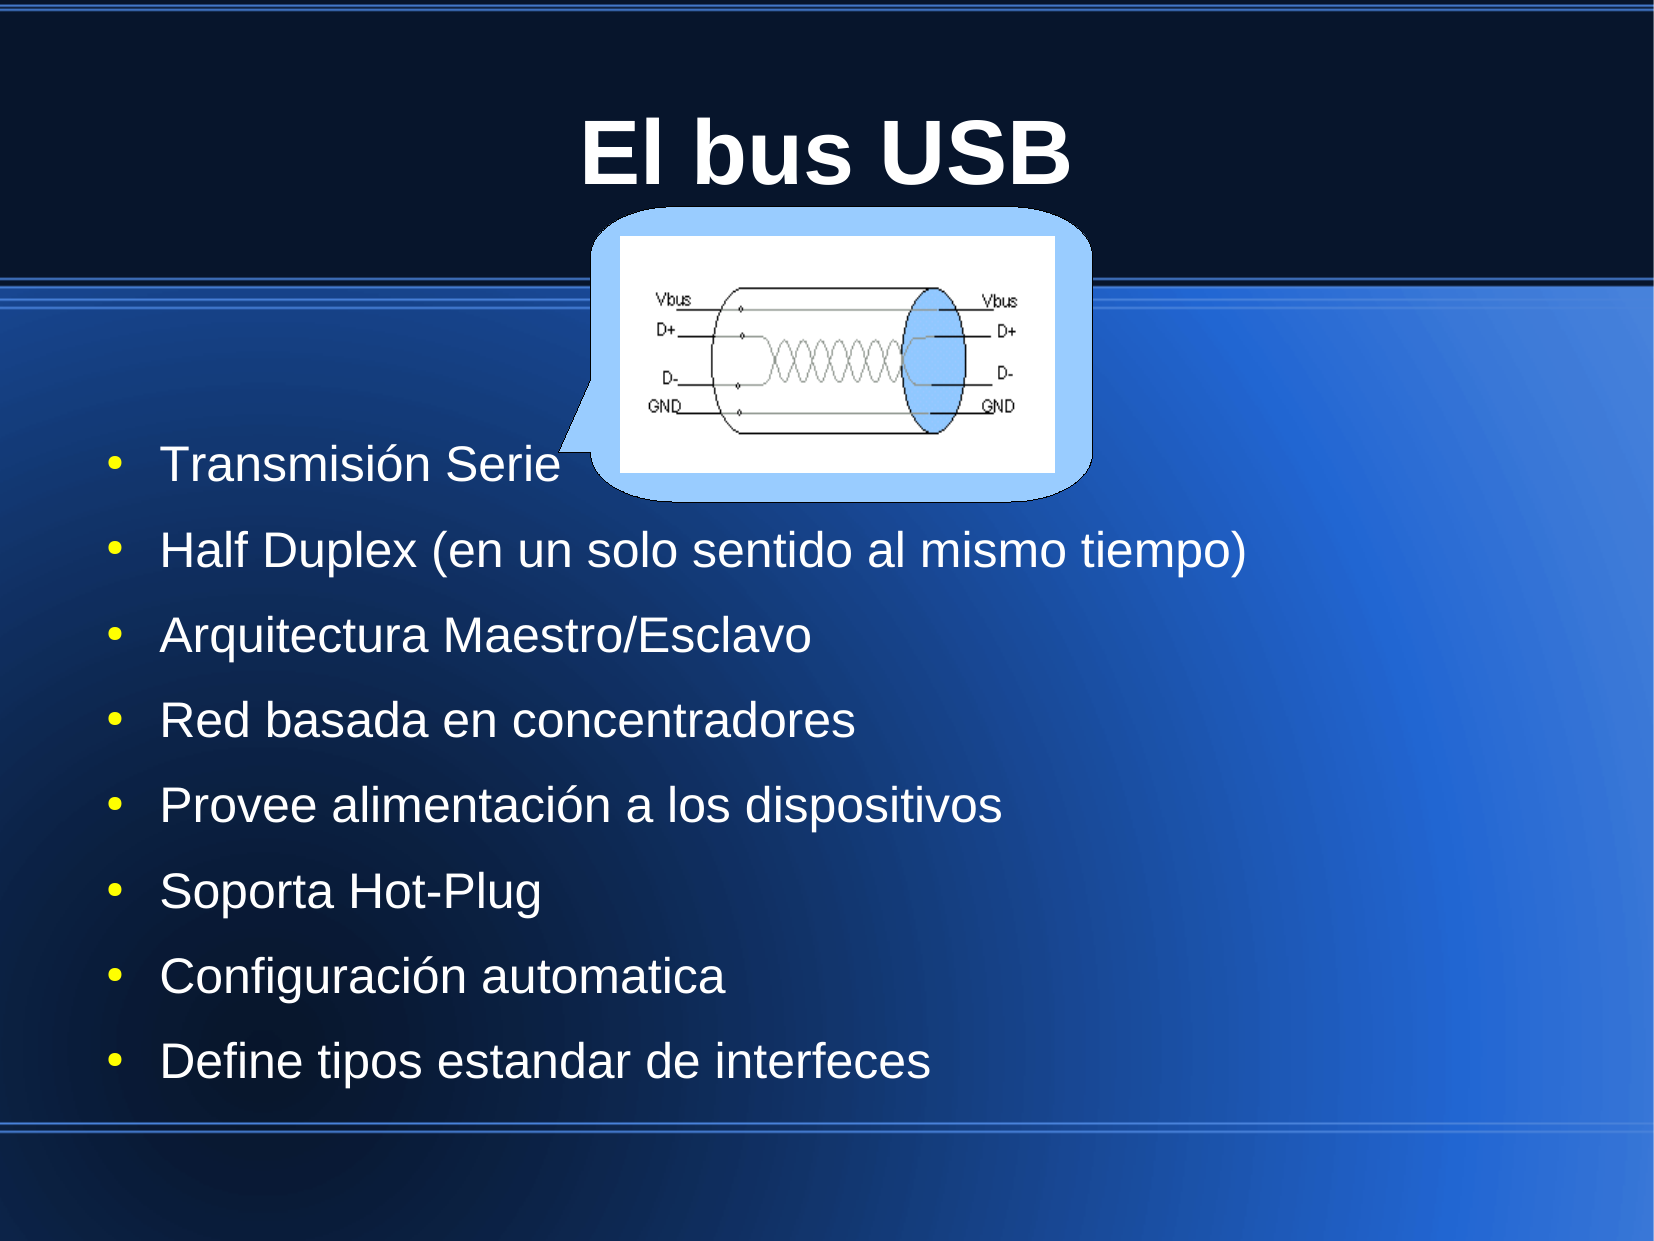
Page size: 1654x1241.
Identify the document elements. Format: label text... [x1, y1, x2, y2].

text_box [558, 206, 1093, 503]
title El bus USB [82, 49, 1571, 257]
picture [0, 0, 1654, 1241]
list Transmisión Serie Half Duplex (en un solo sentido al mismo tiempo) Arquitectura Maestro/Esclavo Red basada en concentradores Provee alimentación a los dispositivos Soporta Hot-Plug Configuración automatica Define tipos estandar de interfeces [88, 436, 1577, 1090]
